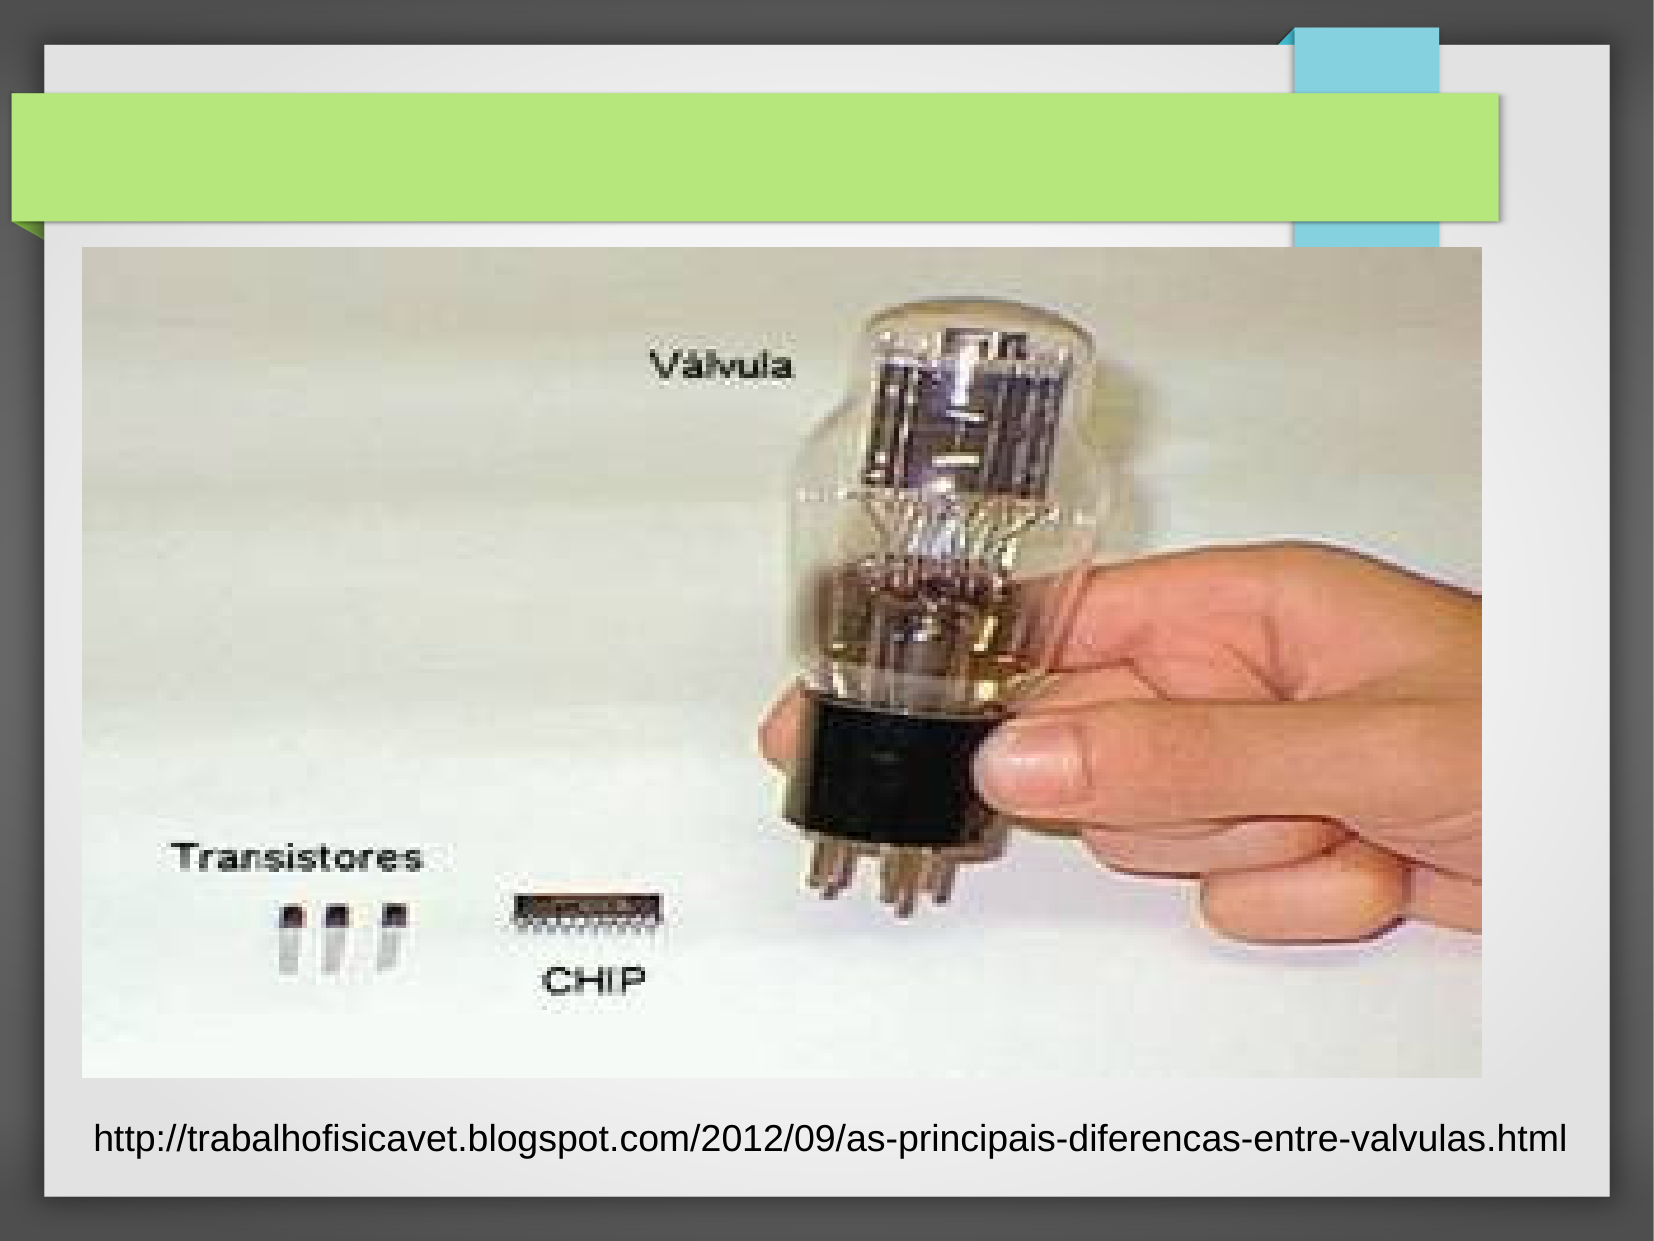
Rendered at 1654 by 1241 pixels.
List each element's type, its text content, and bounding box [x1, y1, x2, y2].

picture [0, 0, 1654, 1241]
text_box http://trabalhofisicavet.blogspot.com/2012/09/as-principais-diferencas-entre-valvulas.html [78, 1110, 1583, 1168]
